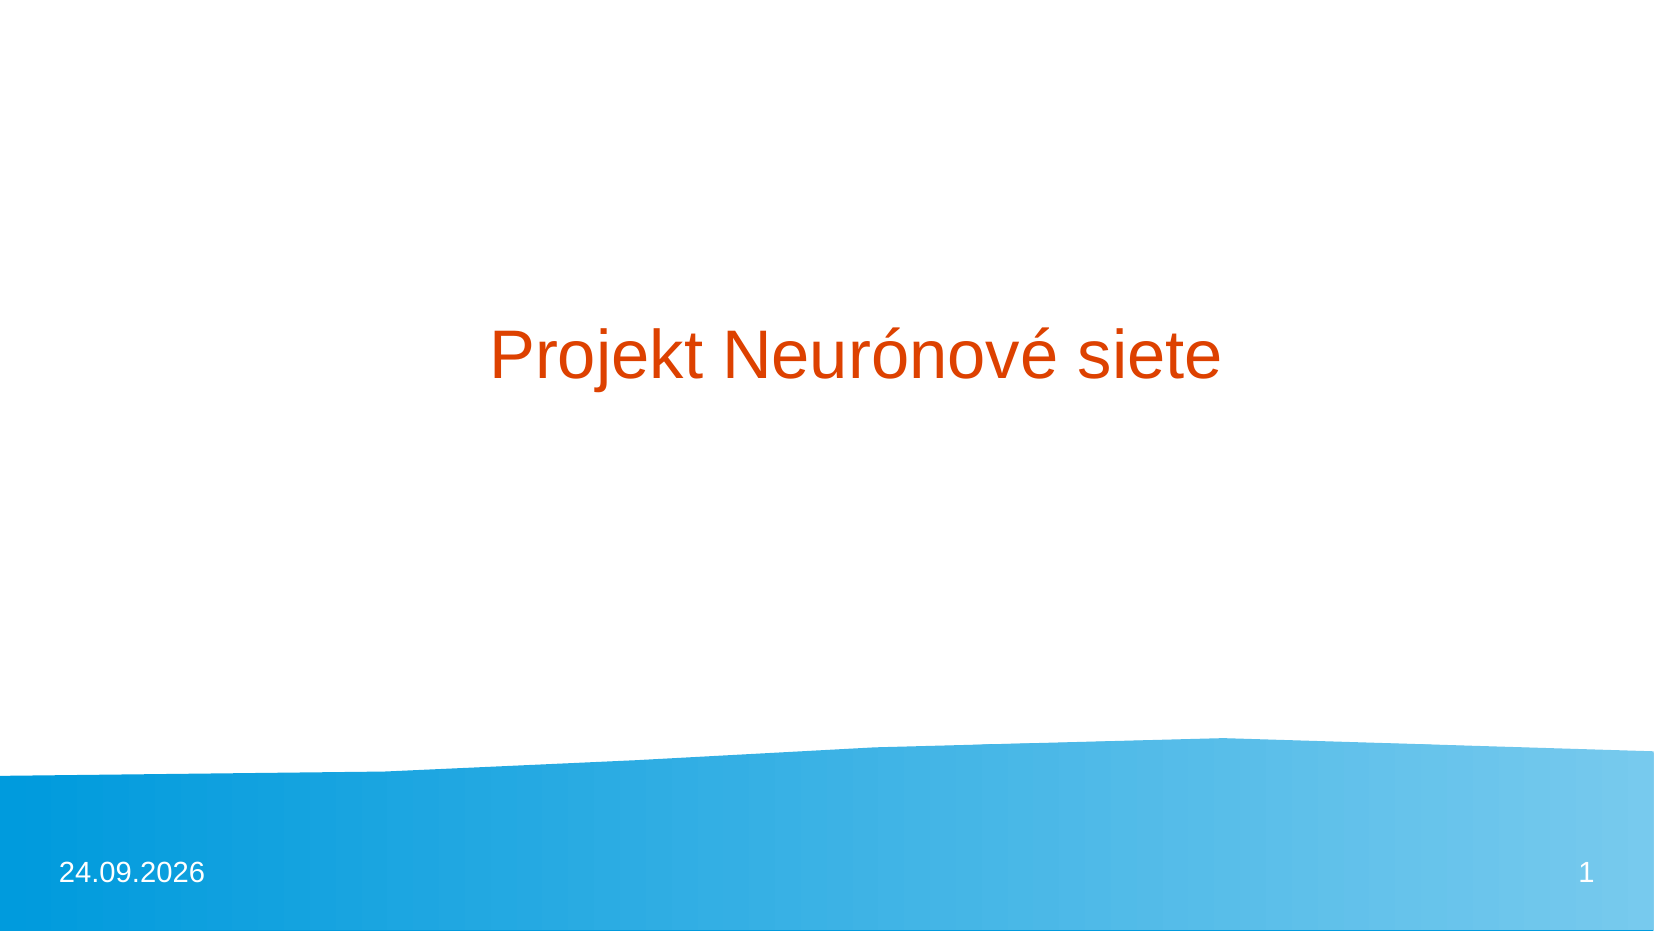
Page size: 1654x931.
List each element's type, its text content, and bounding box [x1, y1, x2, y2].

title Projekt Neurónové siete [118, 265, 1595, 443]
